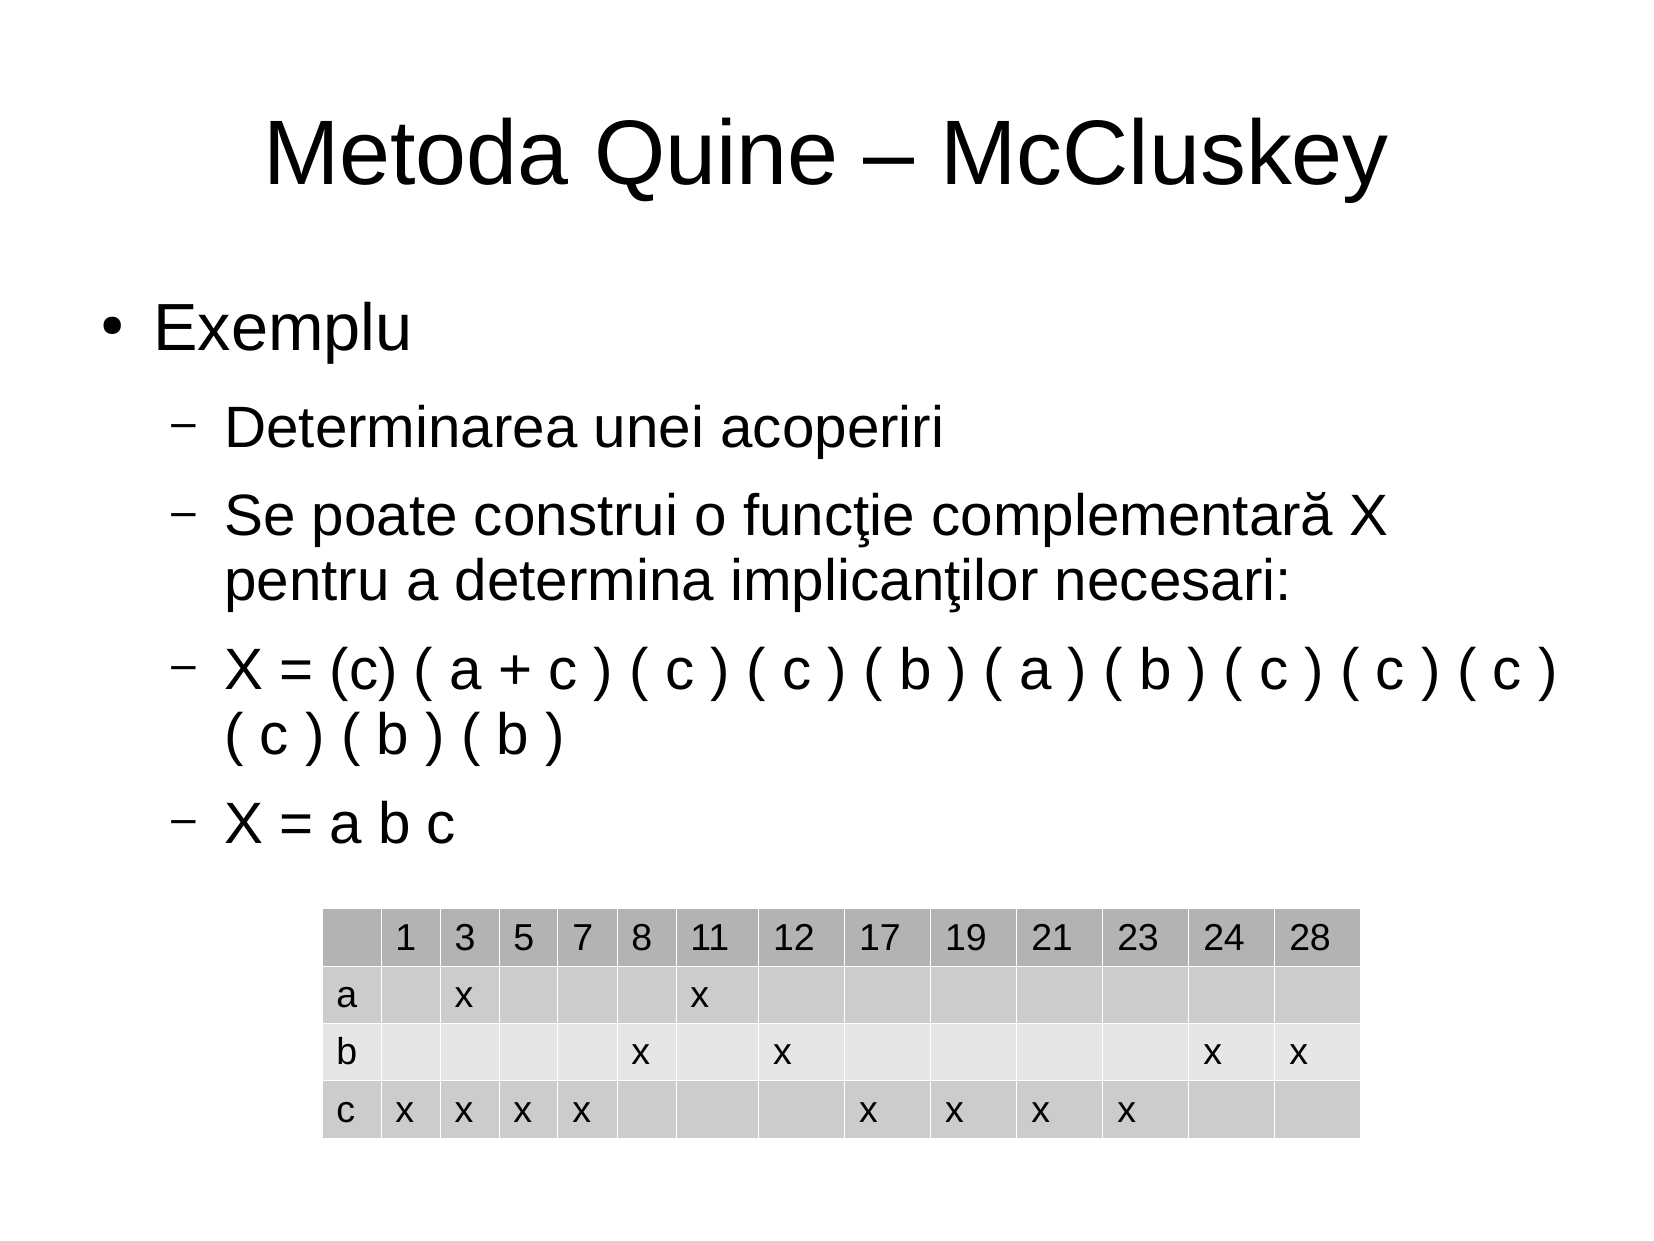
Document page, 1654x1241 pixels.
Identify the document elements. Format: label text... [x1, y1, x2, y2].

table_cell [931, 967, 1016, 1023]
table_cell [1017, 967, 1102, 1023]
table_header 21 [1017, 909, 1102, 966]
table_cell x [1275, 1024, 1360, 1080]
table_header 23 [1103, 909, 1188, 966]
table_cell x [558, 1081, 617, 1138]
table_cell x [618, 1024, 676, 1080]
table_cell [677, 1081, 758, 1138]
table_cell x [1017, 1081, 1102, 1138]
table_cell x [677, 967, 758, 1023]
table_cell [845, 967, 930, 1023]
table_cell x [1103, 1081, 1188, 1138]
table_cell [1103, 1024, 1188, 1080]
table_cell x [382, 1081, 440, 1138]
table_cell [931, 1024, 1016, 1080]
table_header 24 [1189, 909, 1274, 966]
table_header 11 [677, 909, 758, 966]
table_cell [1275, 967, 1360, 1023]
table_cell [677, 1024, 758, 1080]
table_cell [759, 1081, 844, 1138]
table_cell [845, 1024, 930, 1080]
table_cell b [323, 1024, 381, 1080]
table_header 7 [558, 909, 617, 966]
table_cell x [441, 967, 499, 1023]
table_cell [618, 967, 676, 1023]
table_header 5 [500, 909, 557, 966]
table_cell x [845, 1081, 930, 1138]
table_cell [382, 967, 440, 1023]
table_cell a [323, 967, 381, 1023]
table_header [323, 909, 381, 966]
table_cell x [931, 1081, 1016, 1138]
table_cell [441, 1024, 499, 1080]
table_cell [1189, 967, 1274, 1023]
table_header 19 [931, 909, 1016, 966]
table_header 3 [441, 909, 499, 966]
table_cell [1017, 1024, 1102, 1080]
table_cell [1103, 967, 1188, 1023]
table_cell [618, 1081, 676, 1138]
table_header 17 [845, 909, 930, 966]
list Exemplu Determinarea unei acoperiri Se poate construi o funcţie complementară X pentru a determina implicanţilor necesari: X = (c) ( a + c ) ( c ) ( c ) ( b ) ( a ) ( b ) ( c ) ( c ) ( c ) ( c ) ( b ) ( b ) X = a b c [82, 290, 1571, 1010]
table_cell [500, 967, 557, 1023]
table_cell c [323, 1081, 381, 1138]
table_header 28 [1275, 909, 1360, 966]
table_header 12 [759, 909, 844, 966]
table_cell [759, 967, 844, 1023]
table_cell x [441, 1081, 499, 1138]
table_cell x [500, 1081, 557, 1138]
table_cell x [1189, 1024, 1274, 1080]
table_cell [500, 1024, 557, 1080]
table_cell [558, 967, 617, 1023]
table_cell [382, 1024, 440, 1080]
table_header 1 [382, 909, 440, 966]
table_header 8 [618, 909, 676, 966]
table_cell [1275, 1081, 1360, 1138]
table_cell x [759, 1024, 844, 1080]
table_cell [558, 1024, 617, 1080]
title Metoda Quine – McCluskey [82, 49, 1571, 257]
table_cell [1189, 1081, 1274, 1138]
